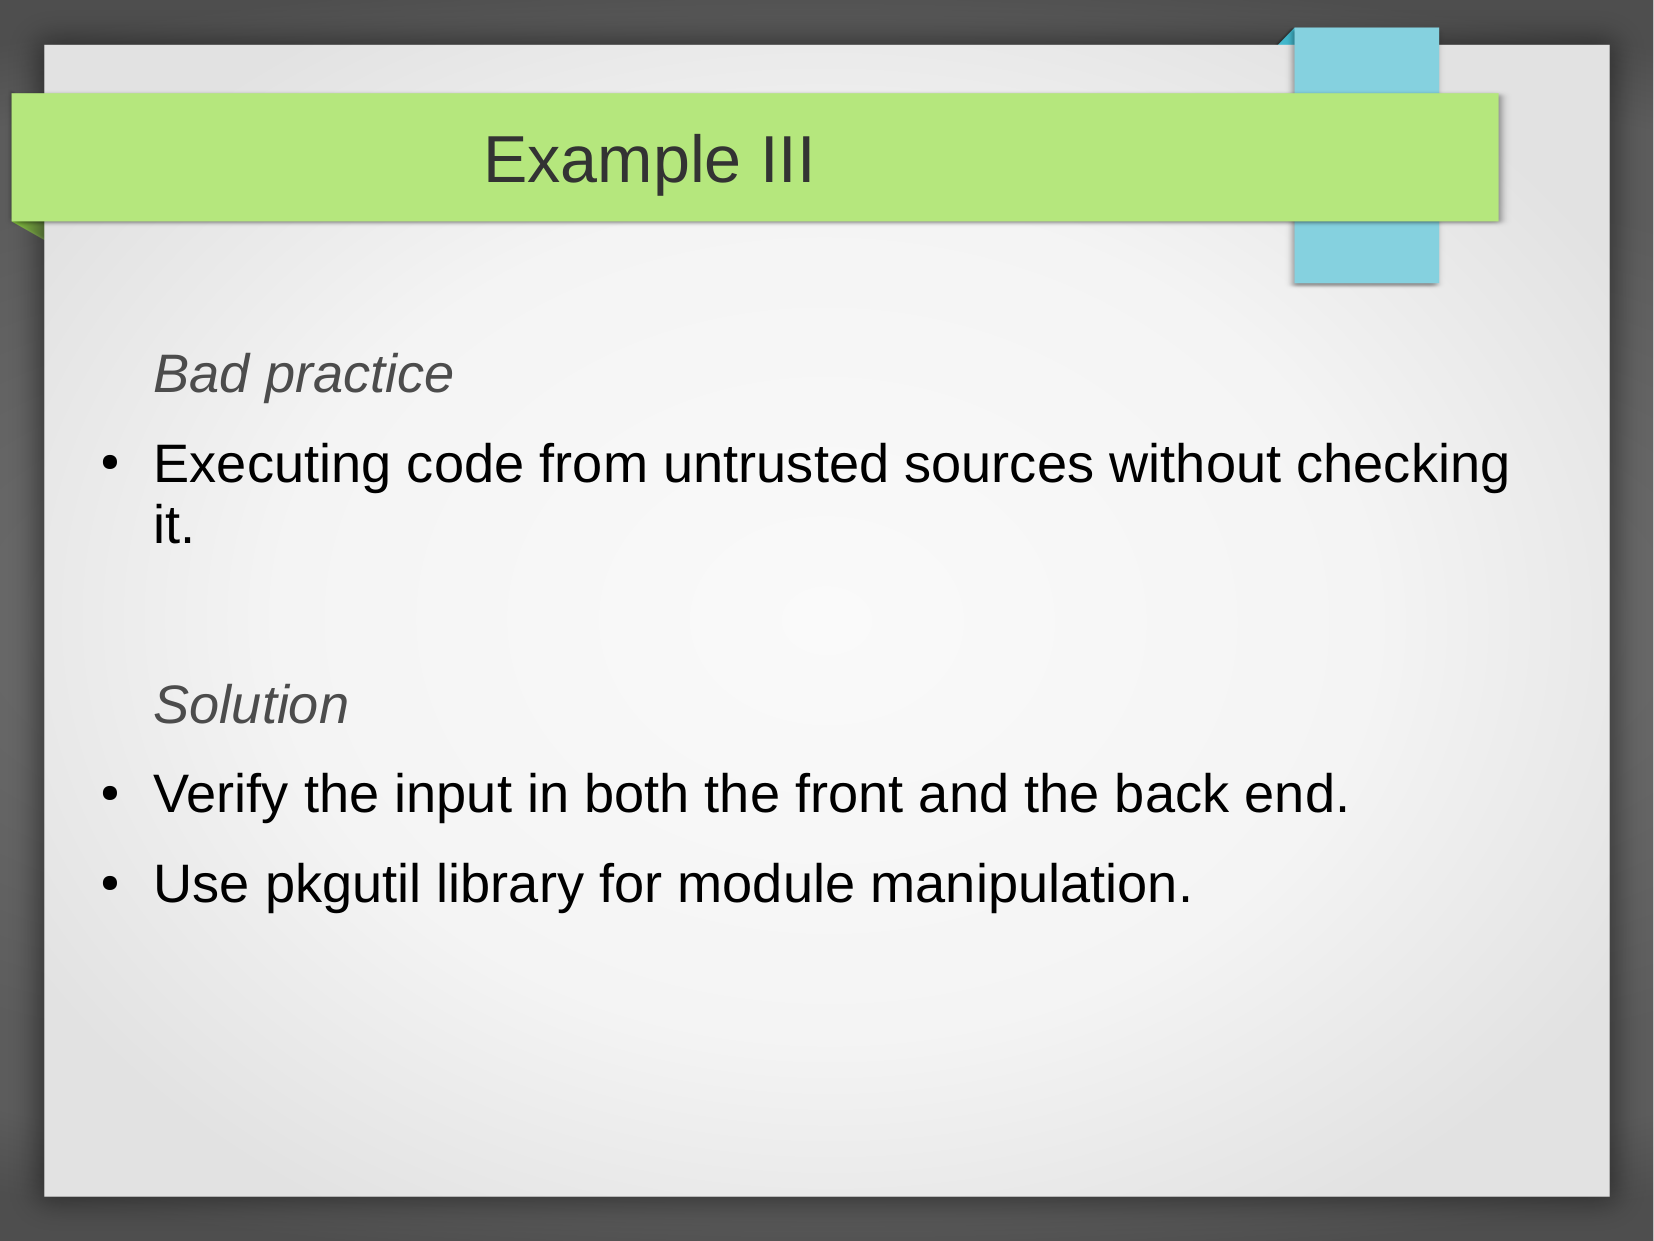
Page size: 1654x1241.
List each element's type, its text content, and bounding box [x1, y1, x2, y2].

picture [0, 0, 1654, 1241]
title Example III [70, 106, 1229, 213]
list Bad practice Executing code from untrusted sources without checking it. Solution Verify the input in both the front and the back end. Use pkgutil library for module manipulation. [82, 343, 1538, 1063]
